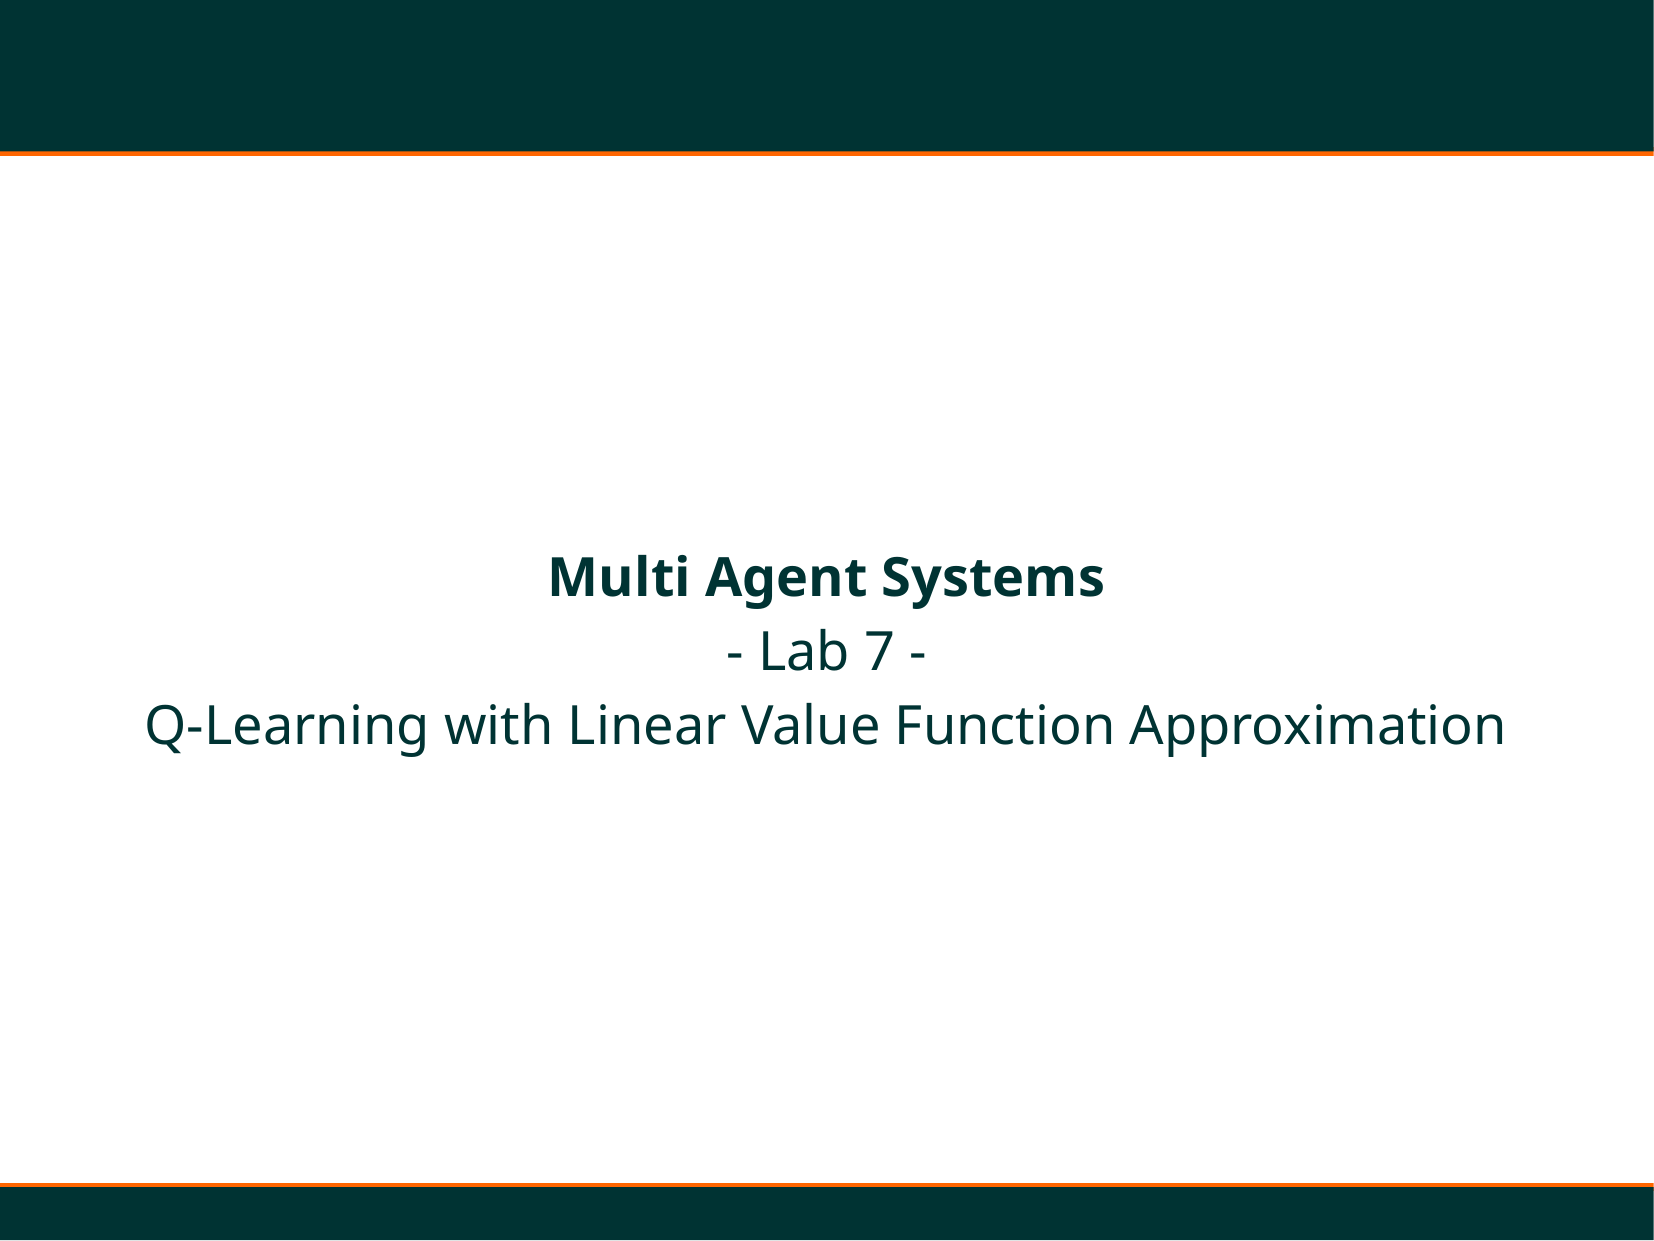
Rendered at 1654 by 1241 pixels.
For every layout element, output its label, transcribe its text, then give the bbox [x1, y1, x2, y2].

subtitle Multi Agent Systems - Lab 7 - Q-Learning with Linear Value Function Approximation [82, 290, 1571, 1010]
